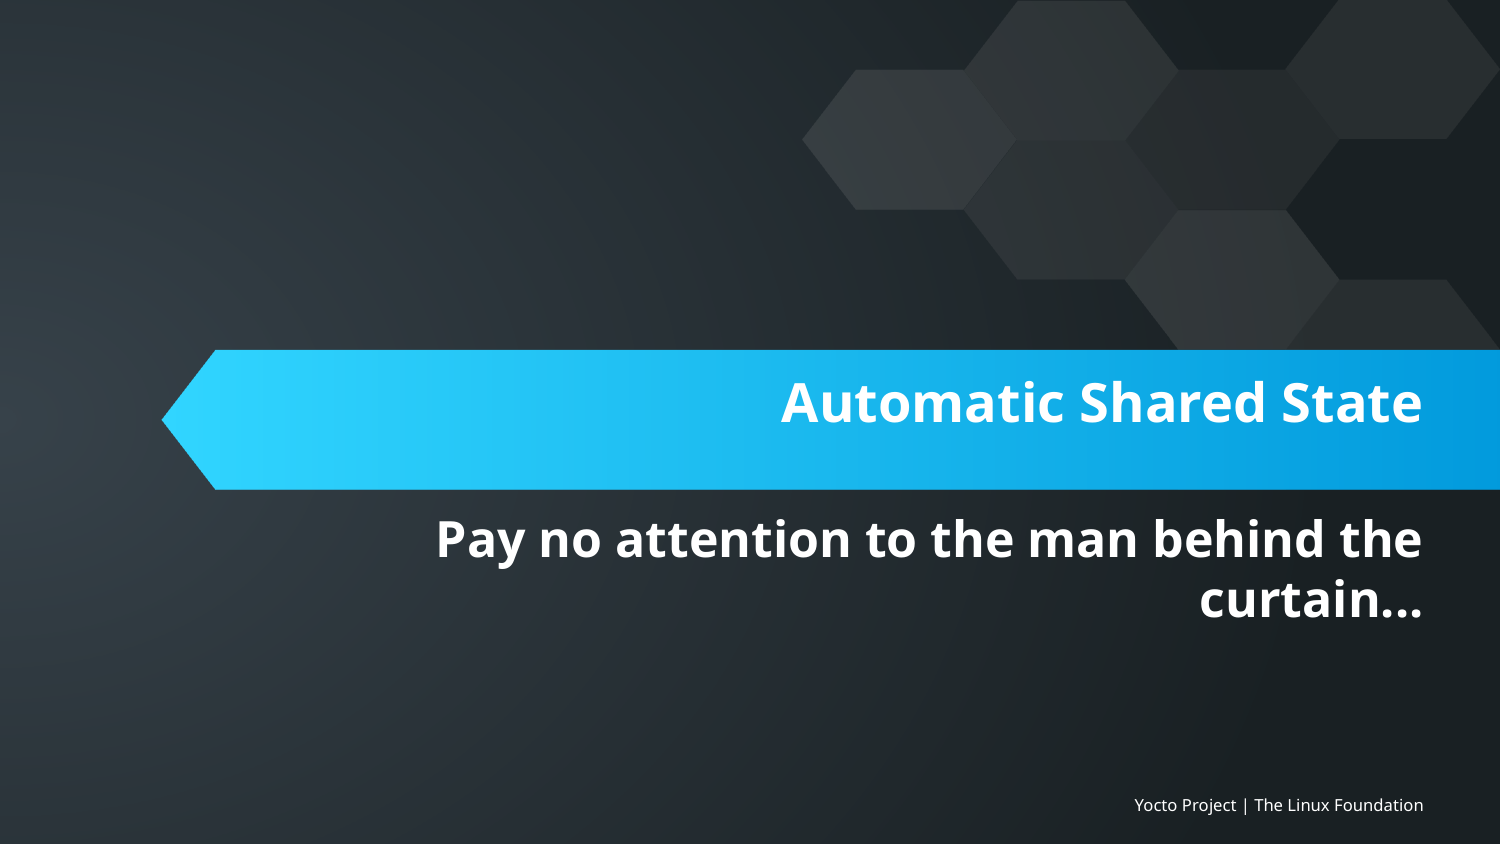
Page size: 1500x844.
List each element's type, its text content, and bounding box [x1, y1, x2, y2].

title Automatic Shared State [300, 368, 1424, 476]
list Pay no attention to the man behind the curtain... [296, 507, 1424, 615]
picture [0, 0, 1500, 844]
